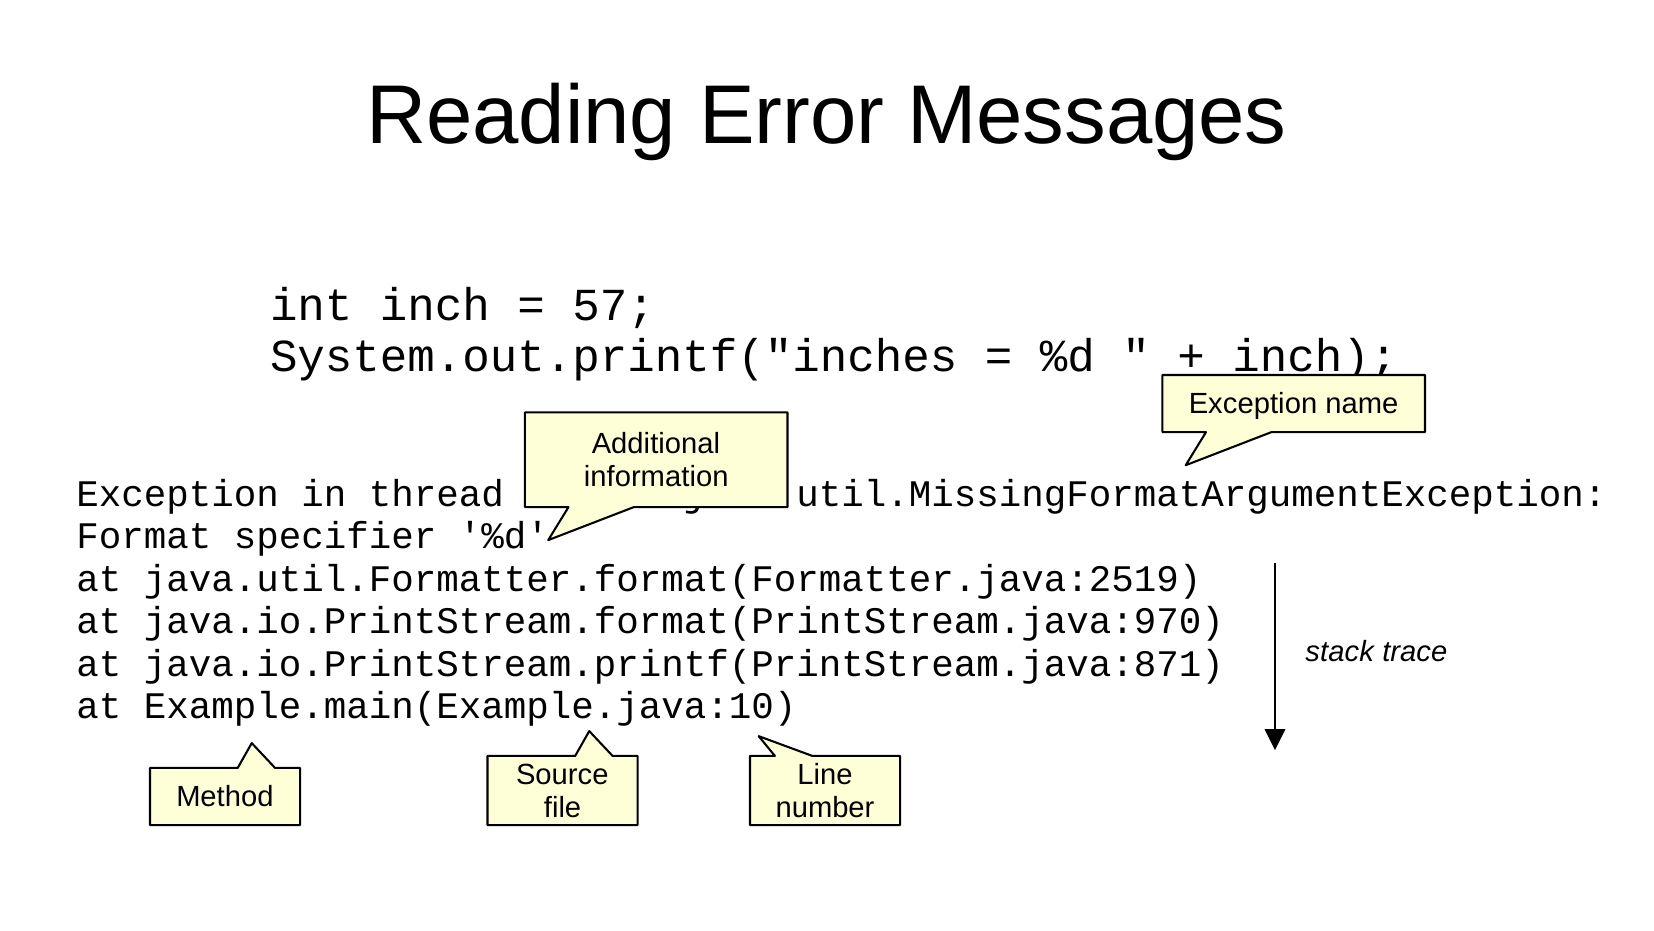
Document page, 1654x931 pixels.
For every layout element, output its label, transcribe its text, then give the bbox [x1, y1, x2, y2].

text_box Exception name [1162, 375, 1426, 466]
text_box Line number [750, 736, 901, 826]
text_box Exception in thread "main" java.util.MissingFormatArgumentException: Format specifier '%d' at java.util.Formatter.format(Formatter.java:2519) at java.io.PrintStream.format(PrintStream.java:970) at java.io.PrintStream.printf(PrintStream.java:871) at Example.main(Example.java:10) [61, 467, 1622, 738]
title Reading Error Messages [82, 37, 1571, 193]
text_box Method [150, 743, 301, 826]
text_box Additional information [524, 412, 788, 541]
text_box int inch = 57; System.out.printf("inches = %d " + inch); [255, 274, 1413, 393]
text_box Source file [487, 731, 638, 826]
text_box stack trace [1290, 627, 1463, 676]
